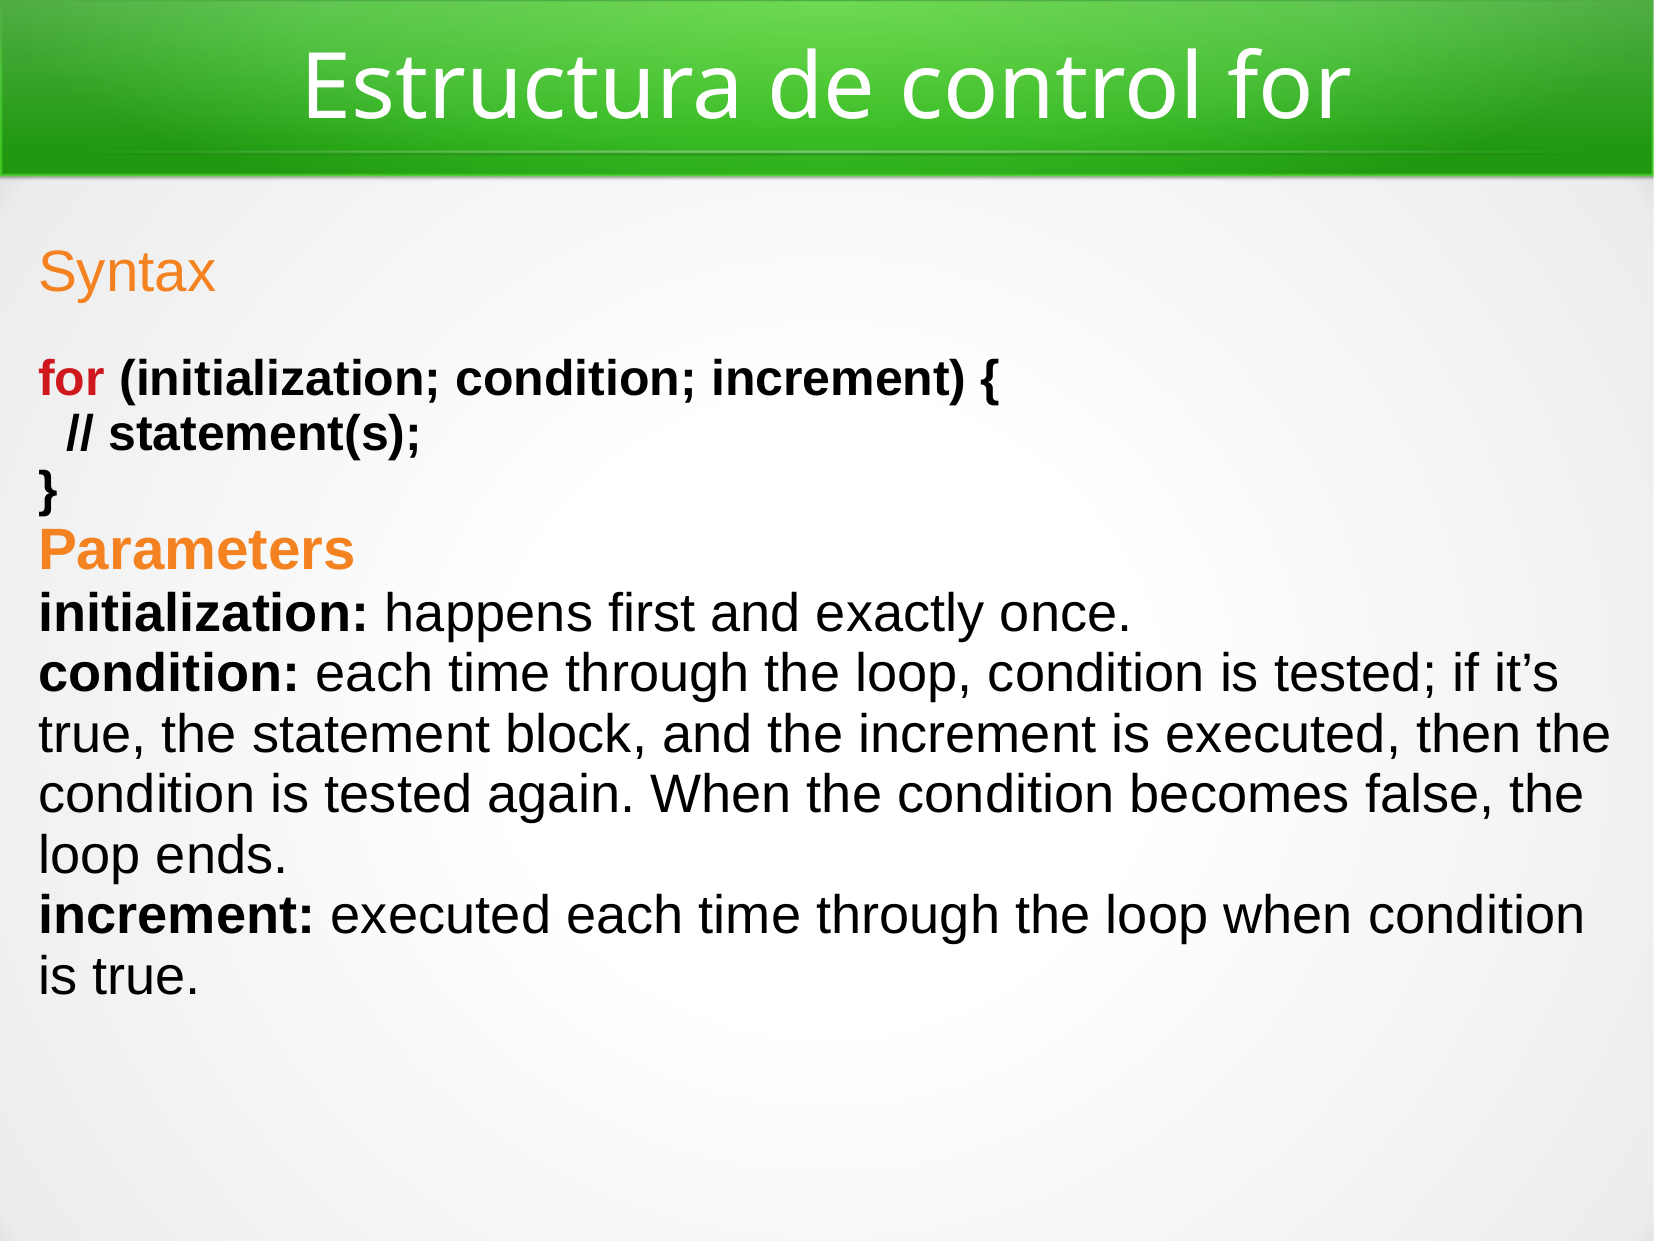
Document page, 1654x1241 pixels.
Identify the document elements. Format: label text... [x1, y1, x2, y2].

title Estructura de control for [82, 11, 1571, 154]
picture [0, 0, 1654, 1241]
text_box Syntax for (initialization; condition; increment) { // statement(s); } Parameters initialization: happens first and exactly once. condition: each time through the loop, condition is tested; if it’s true, the statement block, and the increment is executed, then the condition is tested again. When the condition becomes false, the loop ends. increment: executed each time through the loop when condition is true. [23, 188, 1654, 1190]
